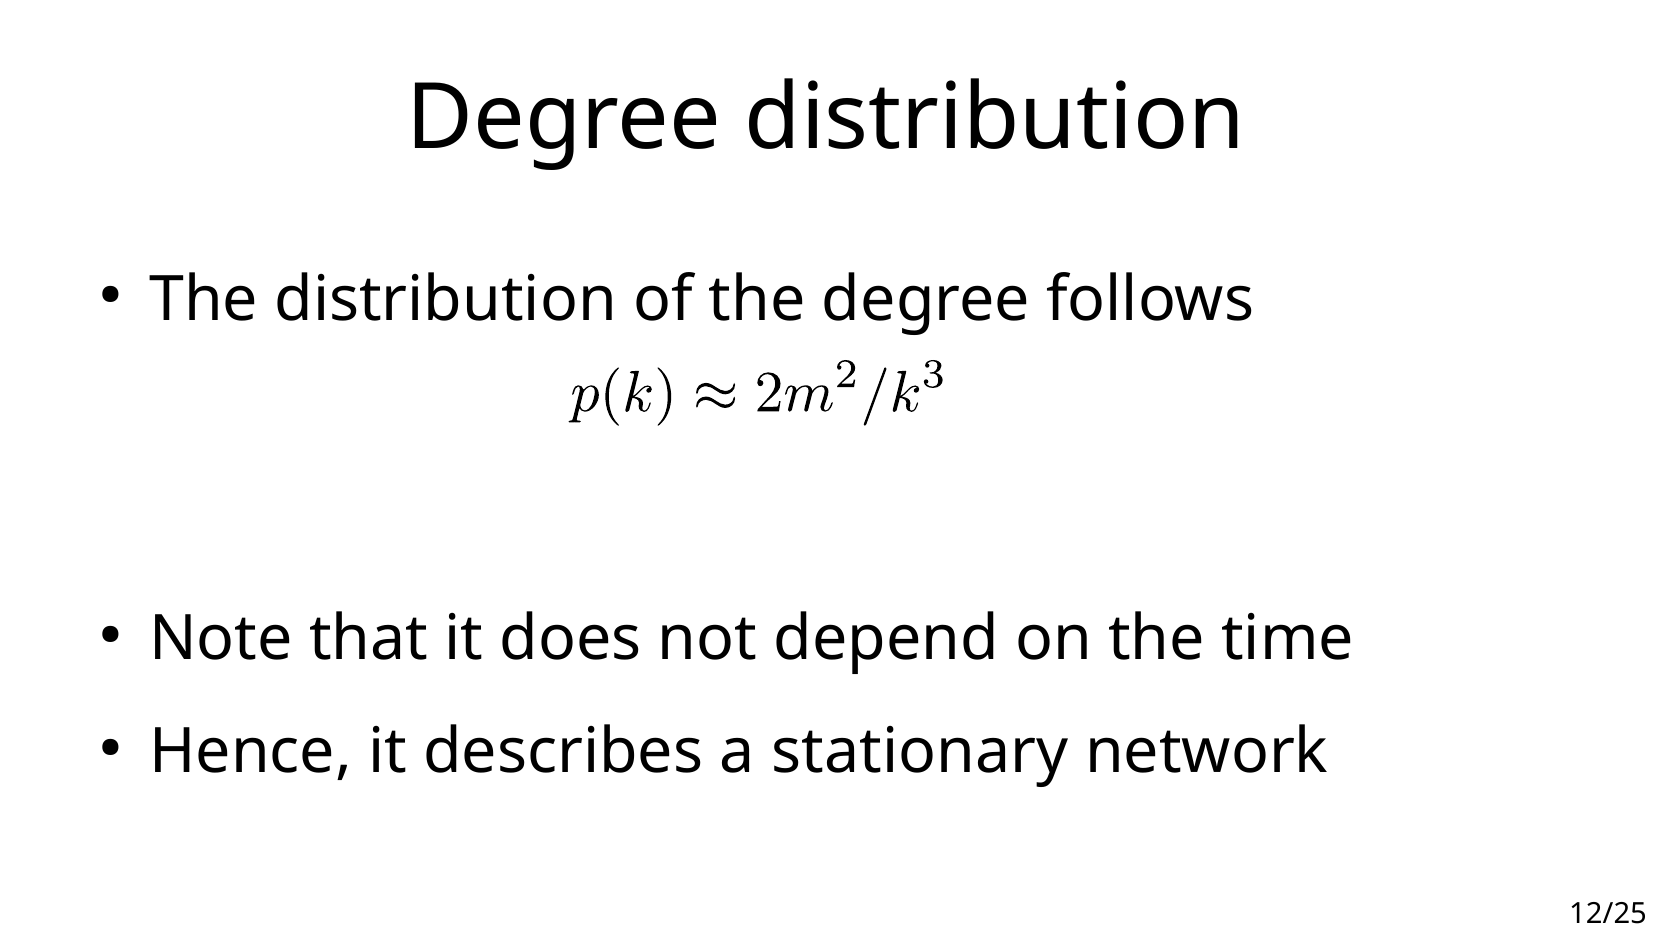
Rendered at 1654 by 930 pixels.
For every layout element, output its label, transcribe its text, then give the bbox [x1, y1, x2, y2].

text_box [568, 359, 946, 426]
title Degree distribution [82, 1, 1571, 225]
list The distribution of the degree follows Note that it does not depend on the time Hence, it describes a stationary network [82, 252, 1571, 793]
